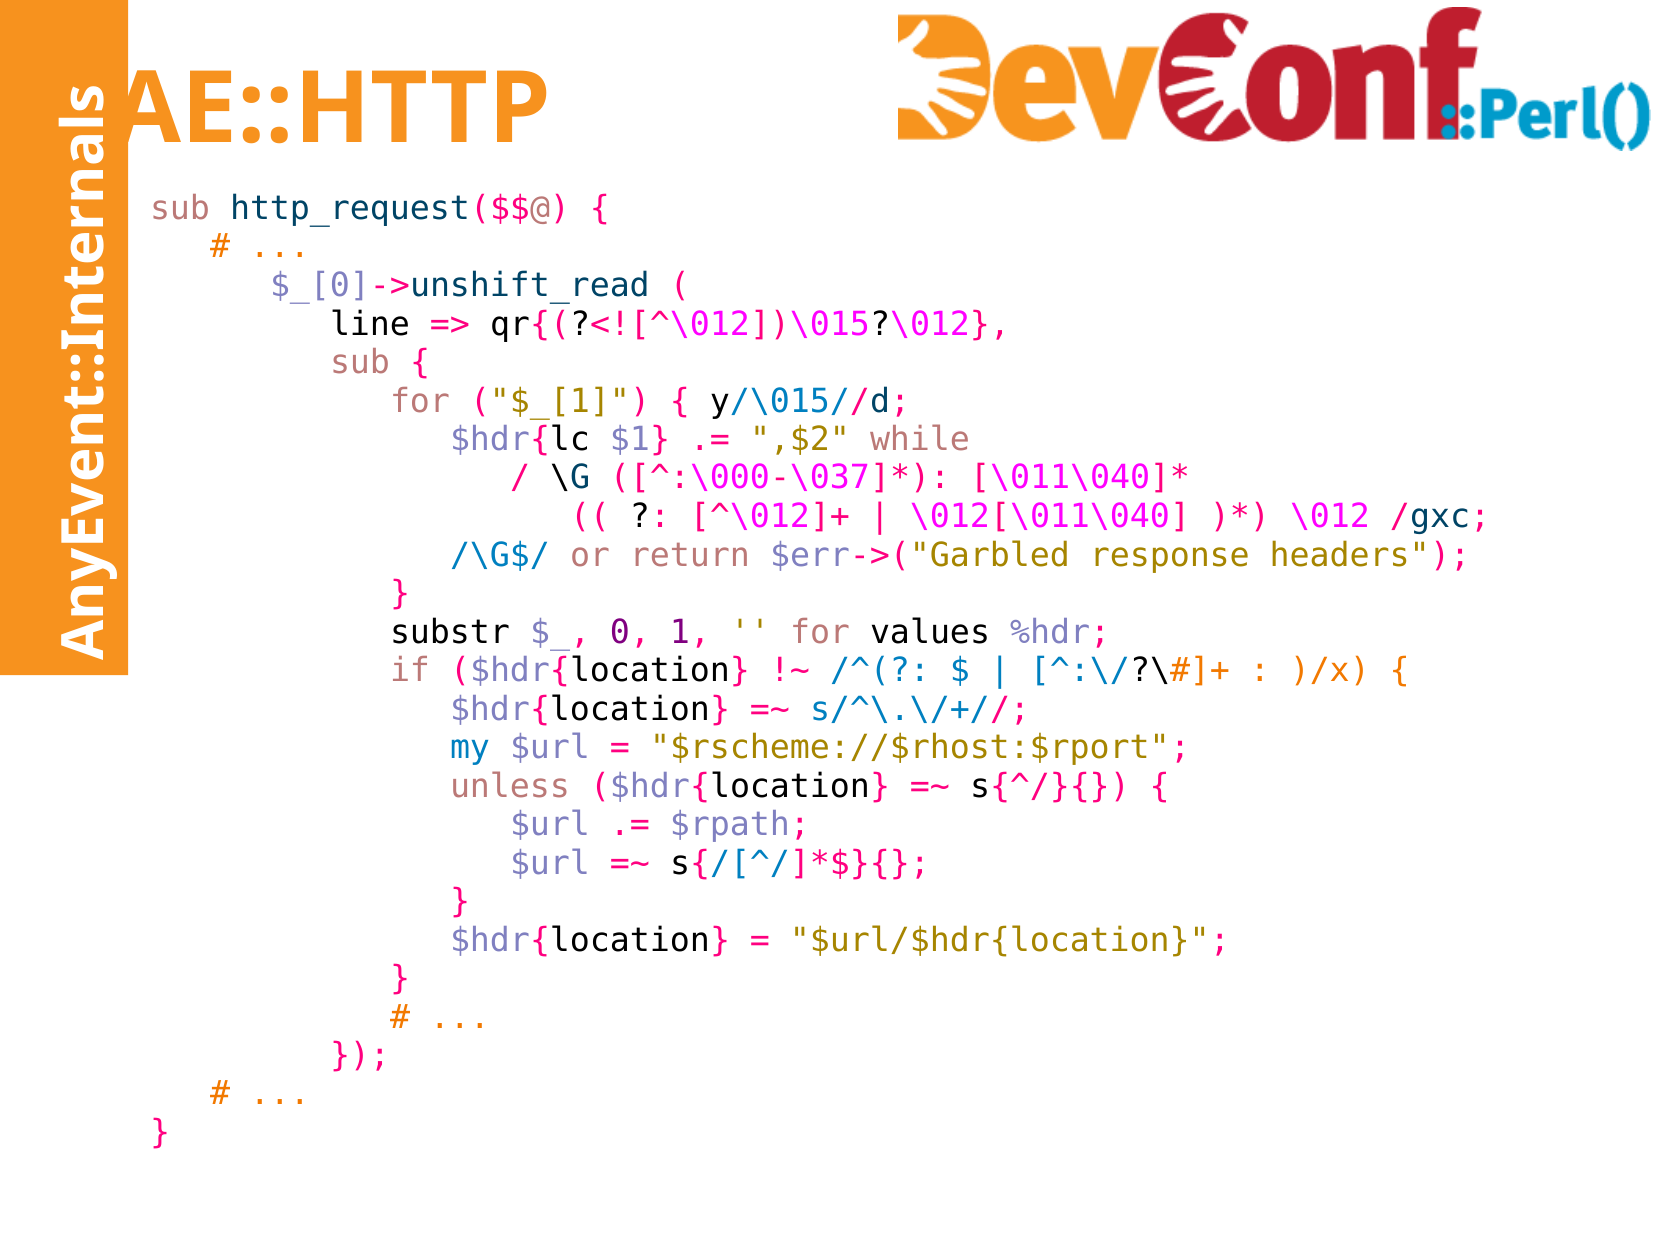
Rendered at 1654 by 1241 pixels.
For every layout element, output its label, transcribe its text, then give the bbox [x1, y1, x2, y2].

picture [898, 7, 1651, 151]
title AE::HTTP [112, 45, 901, 162]
text_box sub http_request($$@) { # ... $_[0]->unshift_read ( line => qr{(?<![^\012])\015?\012}, sub { for ("$_[1]") { y/\015//d; $hdr{lc $1} .= ",$2" while / \G ([^:\000-\037]*): [\011\040]* (( ?: [^\012]+ | \012[\011\040] )*) \012 /gxc; /\G$/ or return $err->("Garbled response headers"); } substr $_, 0, 1, '' for values %hdr; if ($hdr{location} !~ /^(?: $ | [^:\/?\#]+ : )/x) { $hdr{location} =~ s/^\.\/+//; my $url = "$rscheme://$rhost:$rport"; unless ($hdr{location} =~ s{^/}{}) { $url .= $rpath; $url =~ s{/[^/]*$}{}; } $hdr{location} = "$url/$hdr{location}"; } # ... }); # ... } [150, 188, 1576, 1193]
text_box AnyEvent::Internals [0, 0, 84, 676]
